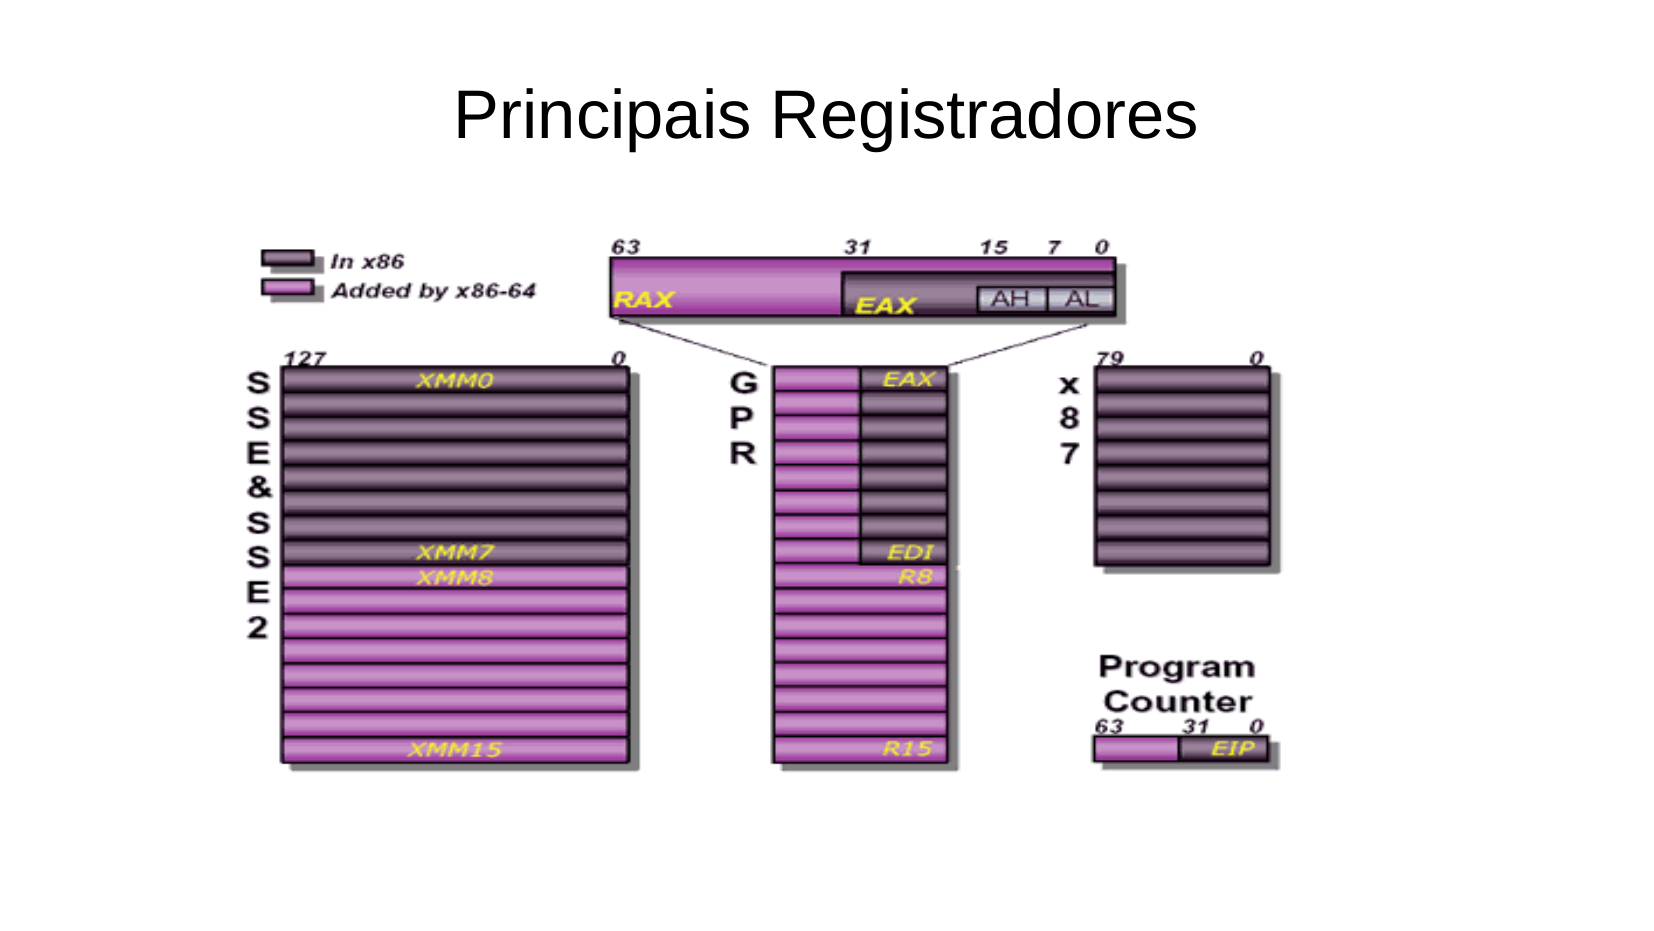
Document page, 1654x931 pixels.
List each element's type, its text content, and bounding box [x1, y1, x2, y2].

picture [236, 234, 1288, 780]
title Principais Registradores [82, 37, 1571, 193]
